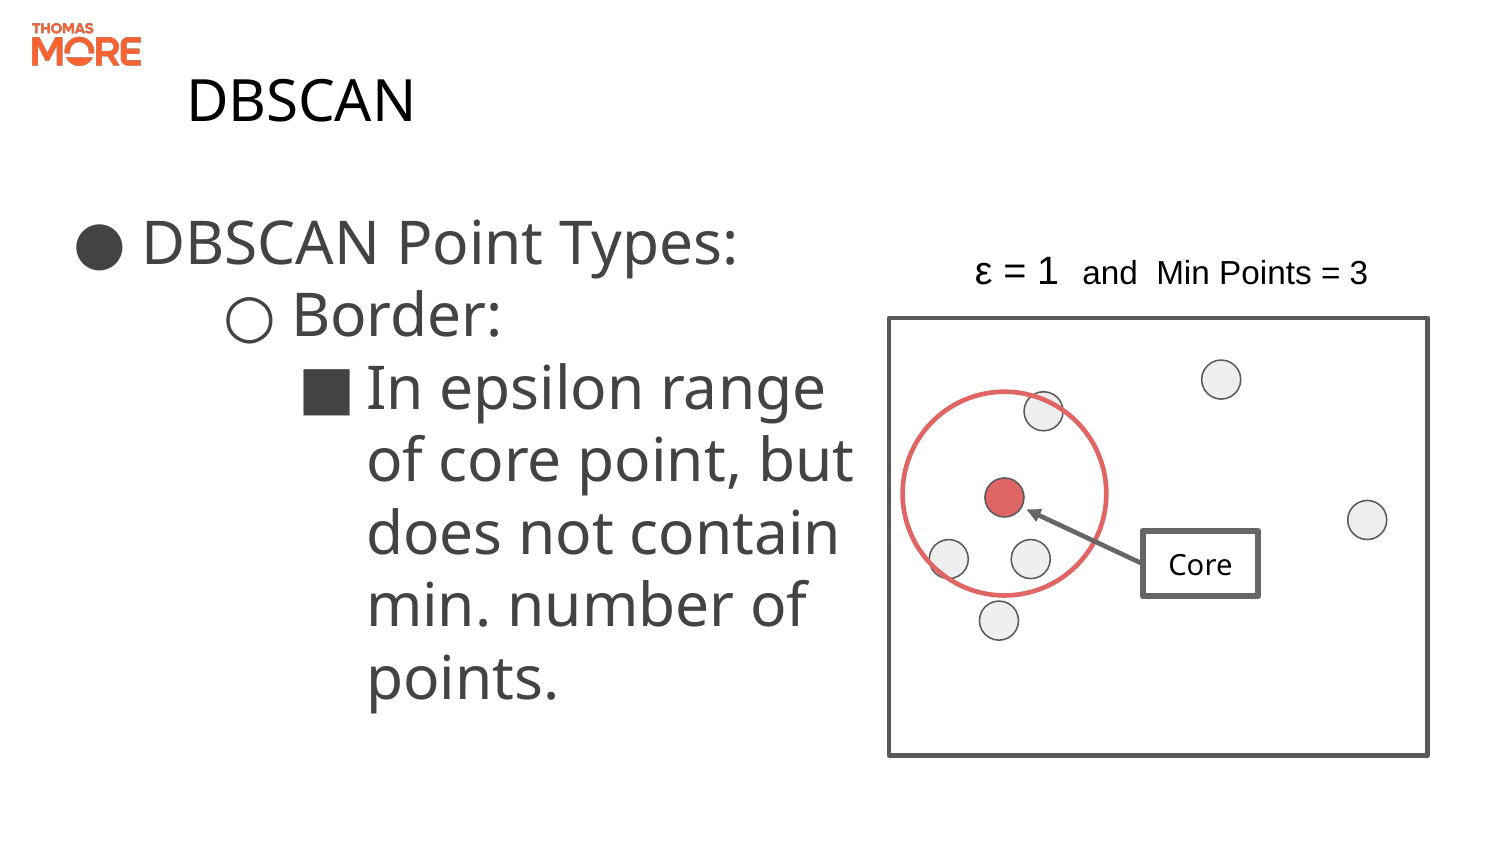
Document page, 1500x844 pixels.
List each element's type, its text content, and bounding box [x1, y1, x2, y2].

text_box [984, 477, 1025, 518]
text_box [1011, 539, 1051, 579]
text_box [979, 601, 1019, 641]
text_box [929, 539, 969, 578]
text_box ε = 1 and Min Points = 3 [959, 225, 1409, 309]
title DBSCAN [171, 48, 1449, 143]
text_box [931, 569, 940, 577]
text_box [1036, 391, 1063, 406]
text_box [1347, 500, 1387, 540]
text_box [1024, 398, 1063, 431]
text_box [1201, 360, 1241, 400]
text_box Core [1142, 530, 1259, 596]
list DBSCAN Point Types: Border: In epsilon range of core point, but does not contain min. number of points. [51, 189, 887, 750]
picture [22, 13, 151, 76]
